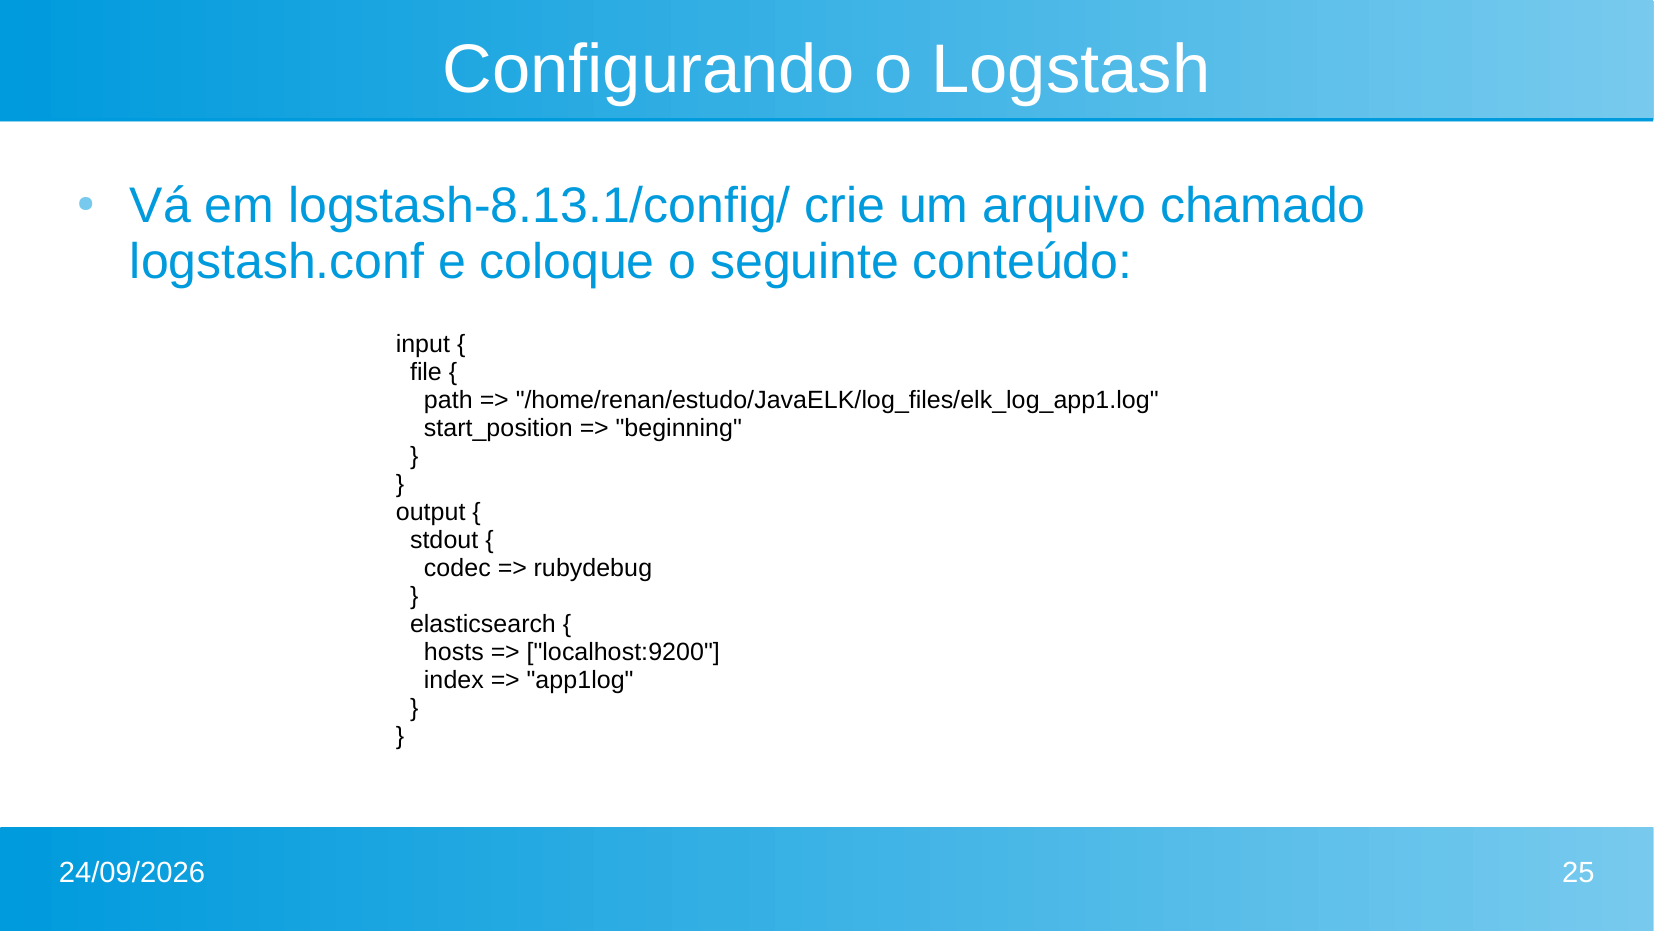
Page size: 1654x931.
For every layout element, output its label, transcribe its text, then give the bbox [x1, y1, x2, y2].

title Configurando o Logstash [59, 29, 1595, 108]
text_box input { file { path => "/home/renan/estudo/JavaELK/log_files/elk_log_app1.log" start_position => "beginning" } } output { stdout { codec => rubydebug } elasticsearch { hosts => ["localhost:9200"] index => "app1log" } } [381, 322, 1297, 758]
list Vá em logstash-8.13.1/config/ crie um arquivo chamado logstash.conf e coloque o seguinte conteúdo: [59, 177, 1595, 296]
